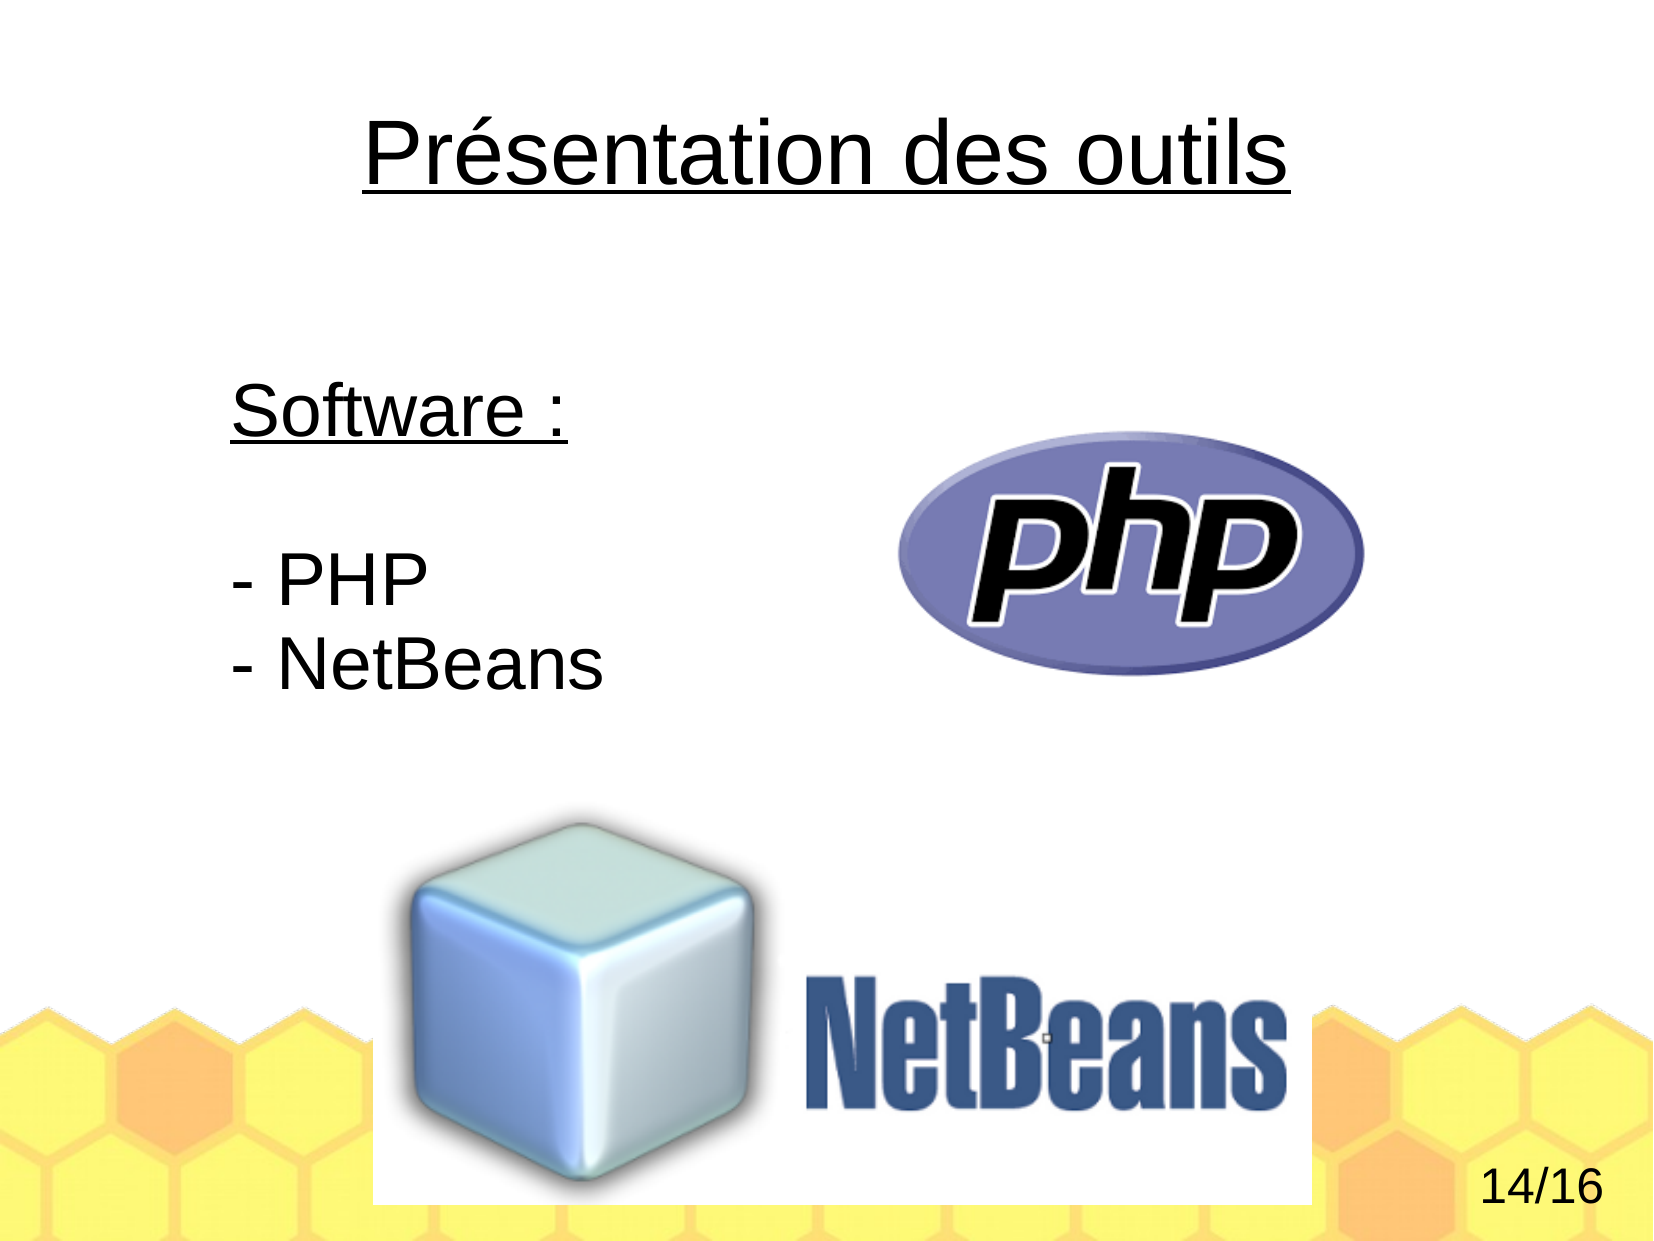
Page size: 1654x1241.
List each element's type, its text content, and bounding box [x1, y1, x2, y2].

picture [0, 796, 1653, 1241]
text_box Software : - PHP - NetBeans [82, 360, 1571, 1081]
title Présentation des outils [82, 49, 1571, 257]
picture [892, 425, 1371, 683]
text_box <numéro>/16 [1464, 1145, 1630, 1241]
